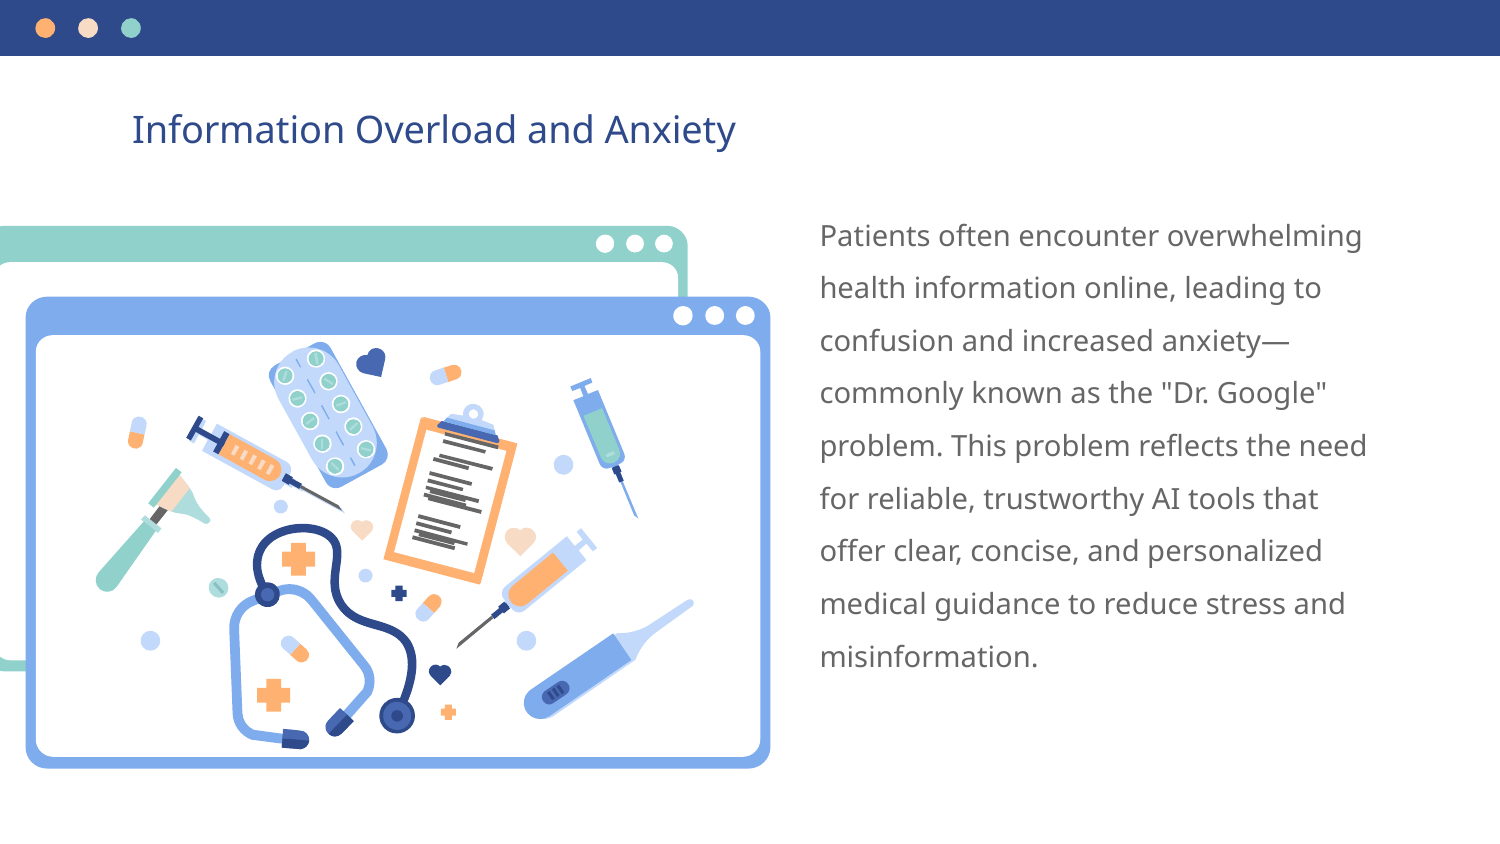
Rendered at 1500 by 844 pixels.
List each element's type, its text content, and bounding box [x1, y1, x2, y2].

subtitle Patients often encounter overwhelming health information online, leading to confusion and increased anxiety—commonly known as the "Dr. Google" problem. This problem reflects the need for reliable, trustworthy AI tools that offer clear, concise, and personalized medical guidance to reduce stress and misinformation. [804, 184, 1385, 769]
text_box [0, 225, 771, 769]
title Information Overload and Anxiety [117, 90, 1080, 168]
